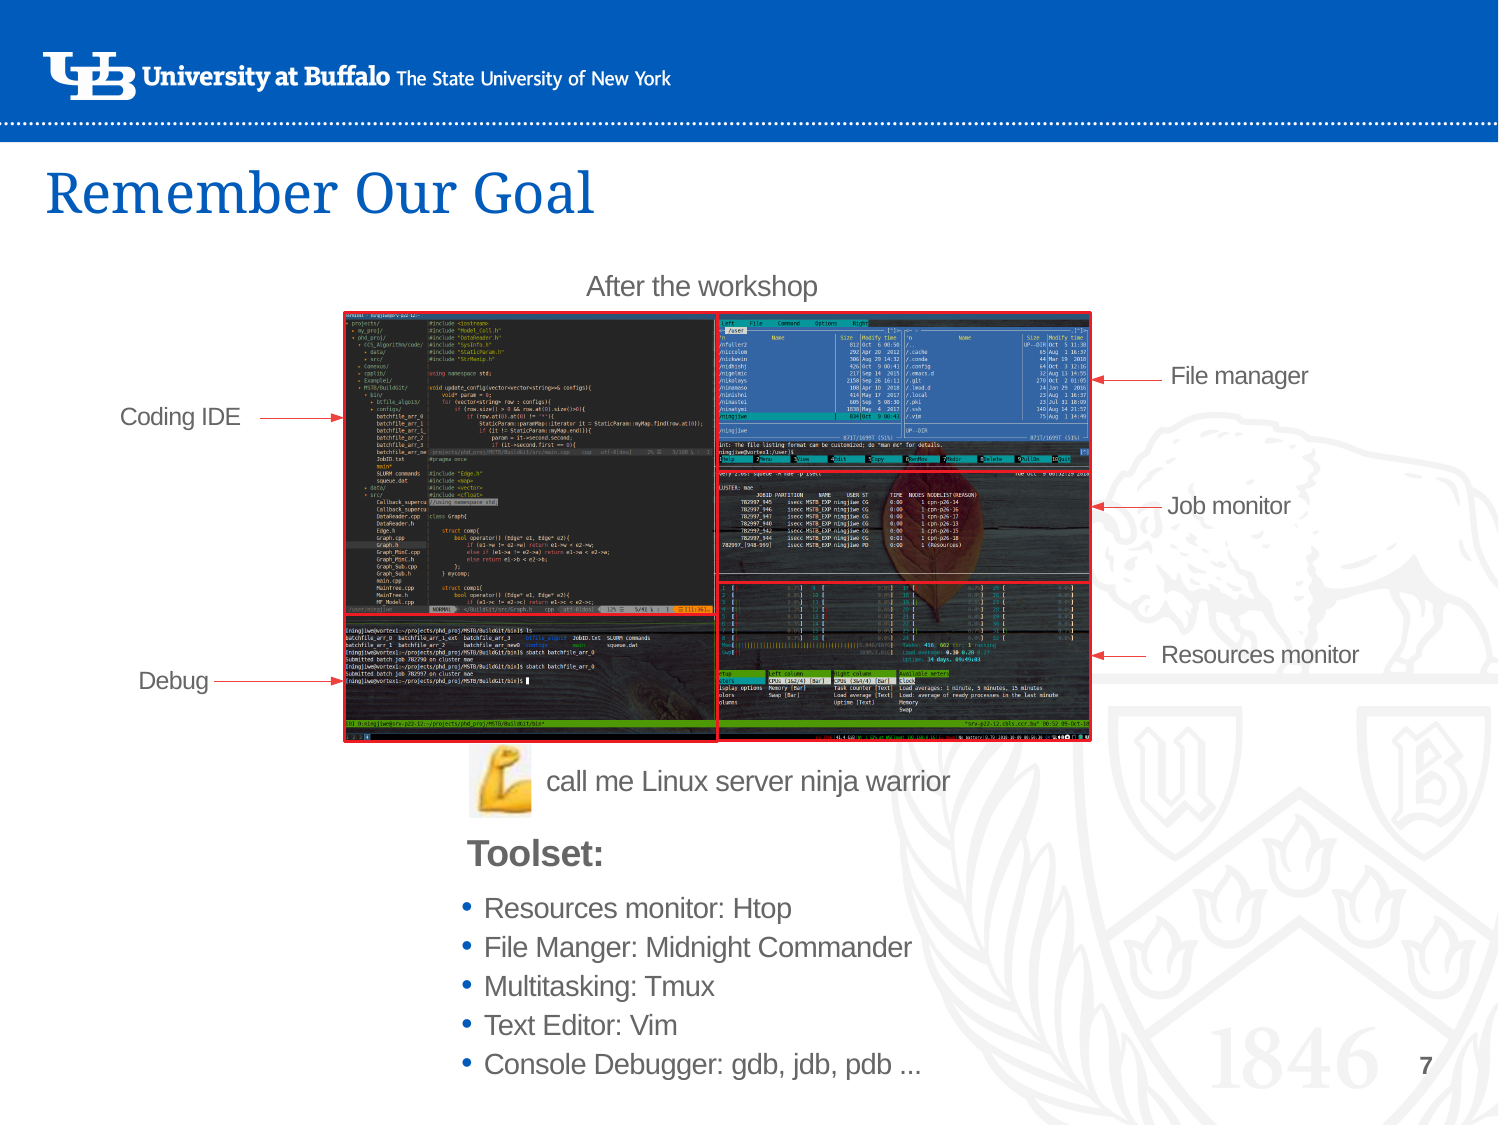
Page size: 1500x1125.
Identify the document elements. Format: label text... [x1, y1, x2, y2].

text_box Toolset: [452, 825, 677, 882]
text_box After the workshop [571, 262, 867, 312]
text_box File manager [1155, 354, 1343, 402]
text_box Resources monitor [1146, 633, 1396, 682]
text_box [344, 312, 1091, 742]
list Resources monitor: Htop File Manger: Midnight Commander Multitasking: Tmux Text Editor: Vim Console Debugger: gdb, jdb, pdb ... [431, 886, 987, 1105]
title Remember Our Goal [30, 153, 1387, 233]
picture [0, 0, 1499, 1125]
text_box call me Linux server ninja warrior [532, 757, 982, 809]
text_box Coding IDE [105, 395, 276, 446]
text_box Job monitor [1152, 484, 1339, 533]
text_box Debug [123, 659, 236, 710]
